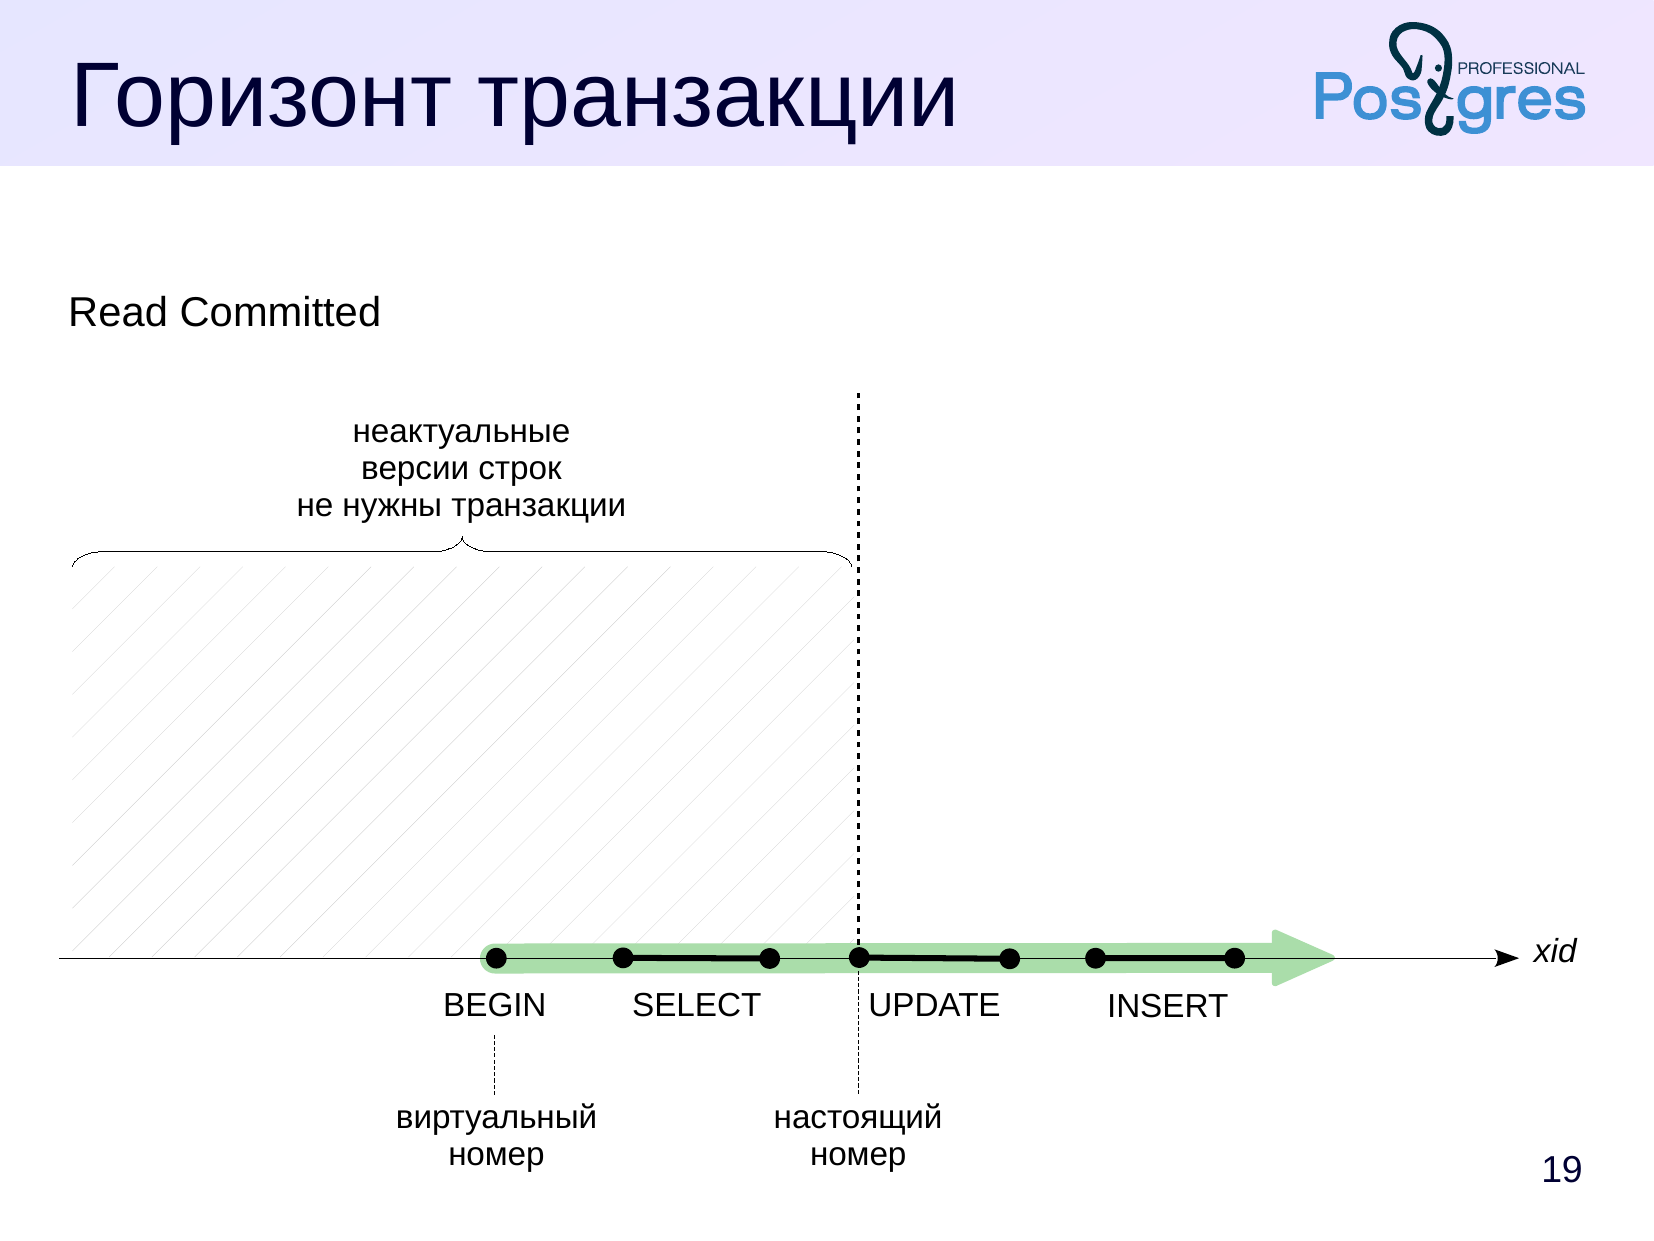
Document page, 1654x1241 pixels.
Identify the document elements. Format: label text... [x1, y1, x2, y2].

title Горизонт транзакции [70, 43, 1241, 147]
list [70, 180, 1583, 1037]
text_box [485, 947, 507, 969]
text_box INSERT [1092, 980, 1244, 1043]
text_box неактуальные версии строк не нужны транзакции [281, 405, 642, 531]
text_box UPDATE [853, 978, 1016, 1041]
text_box xid [1519, 925, 1592, 978]
text_box [72, 566, 855, 957]
text_box Read Committed [53, 281, 533, 344]
text_box SELECT [617, 978, 777, 1041]
text_box BEGIN [428, 978, 562, 1041]
text_box настоящий номер [758, 1090, 958, 1180]
text_box виртуальный номер [381, 1090, 613, 1180]
